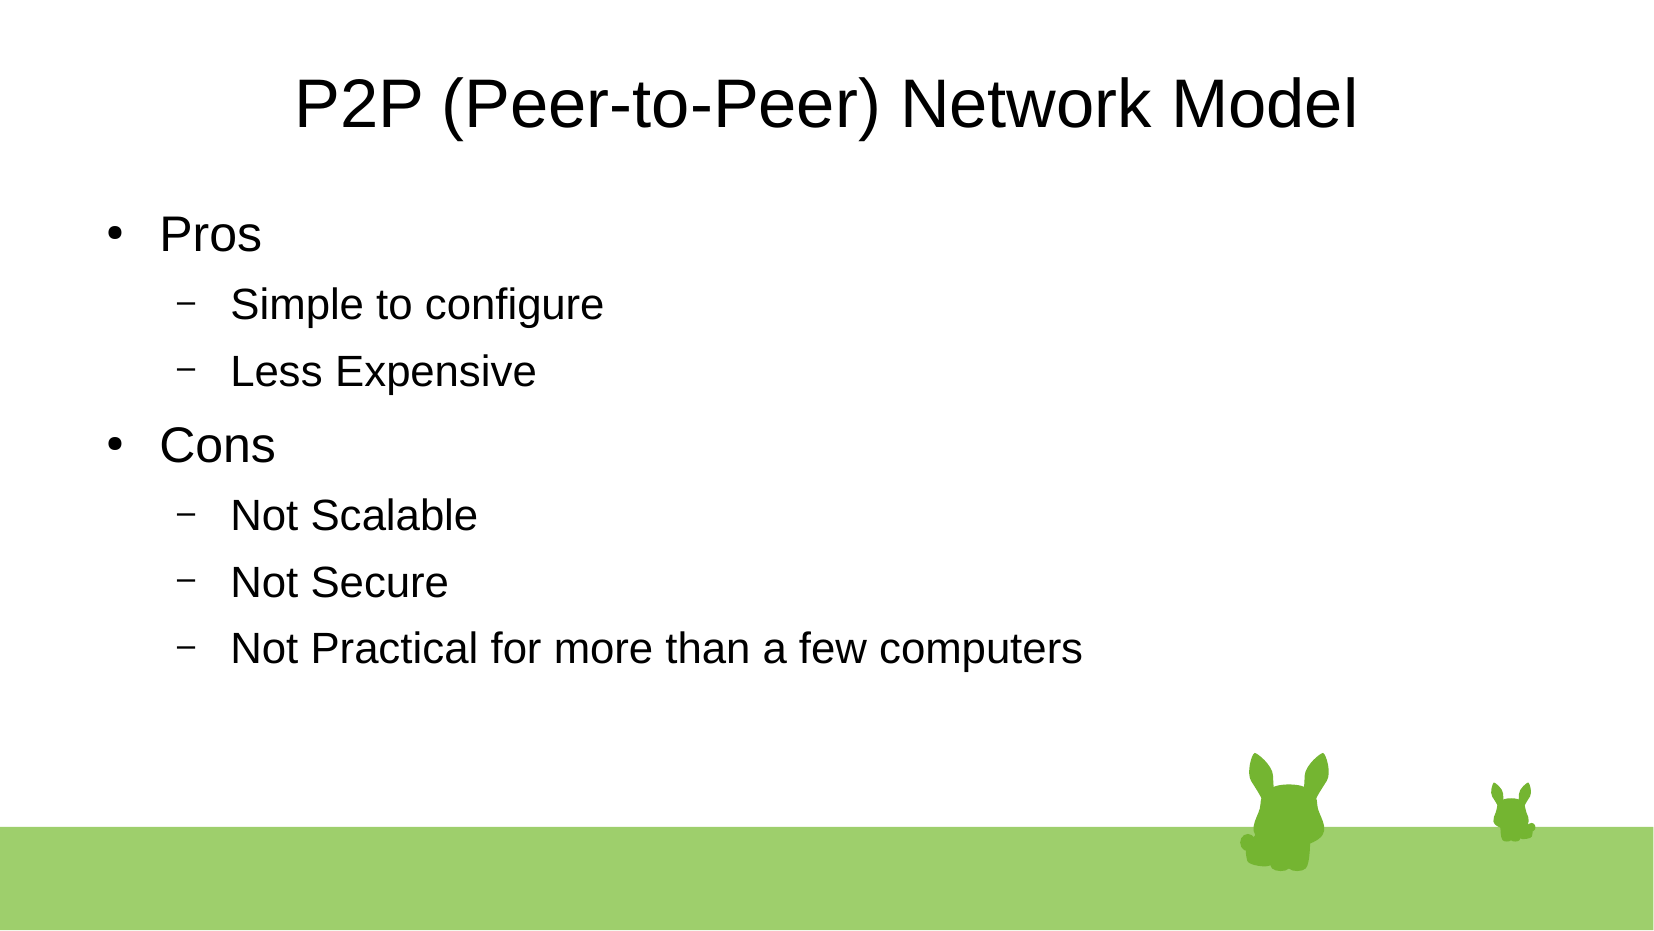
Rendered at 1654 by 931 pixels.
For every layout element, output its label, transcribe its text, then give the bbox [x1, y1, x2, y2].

title P2P (Peer-to-Peer) Network Model [88, 29, 1565, 178]
list Pros Simple to configure Less Expensive Cons Not Scalable Not Secure Not Practical for more than a few computers [88, 206, 1565, 739]
